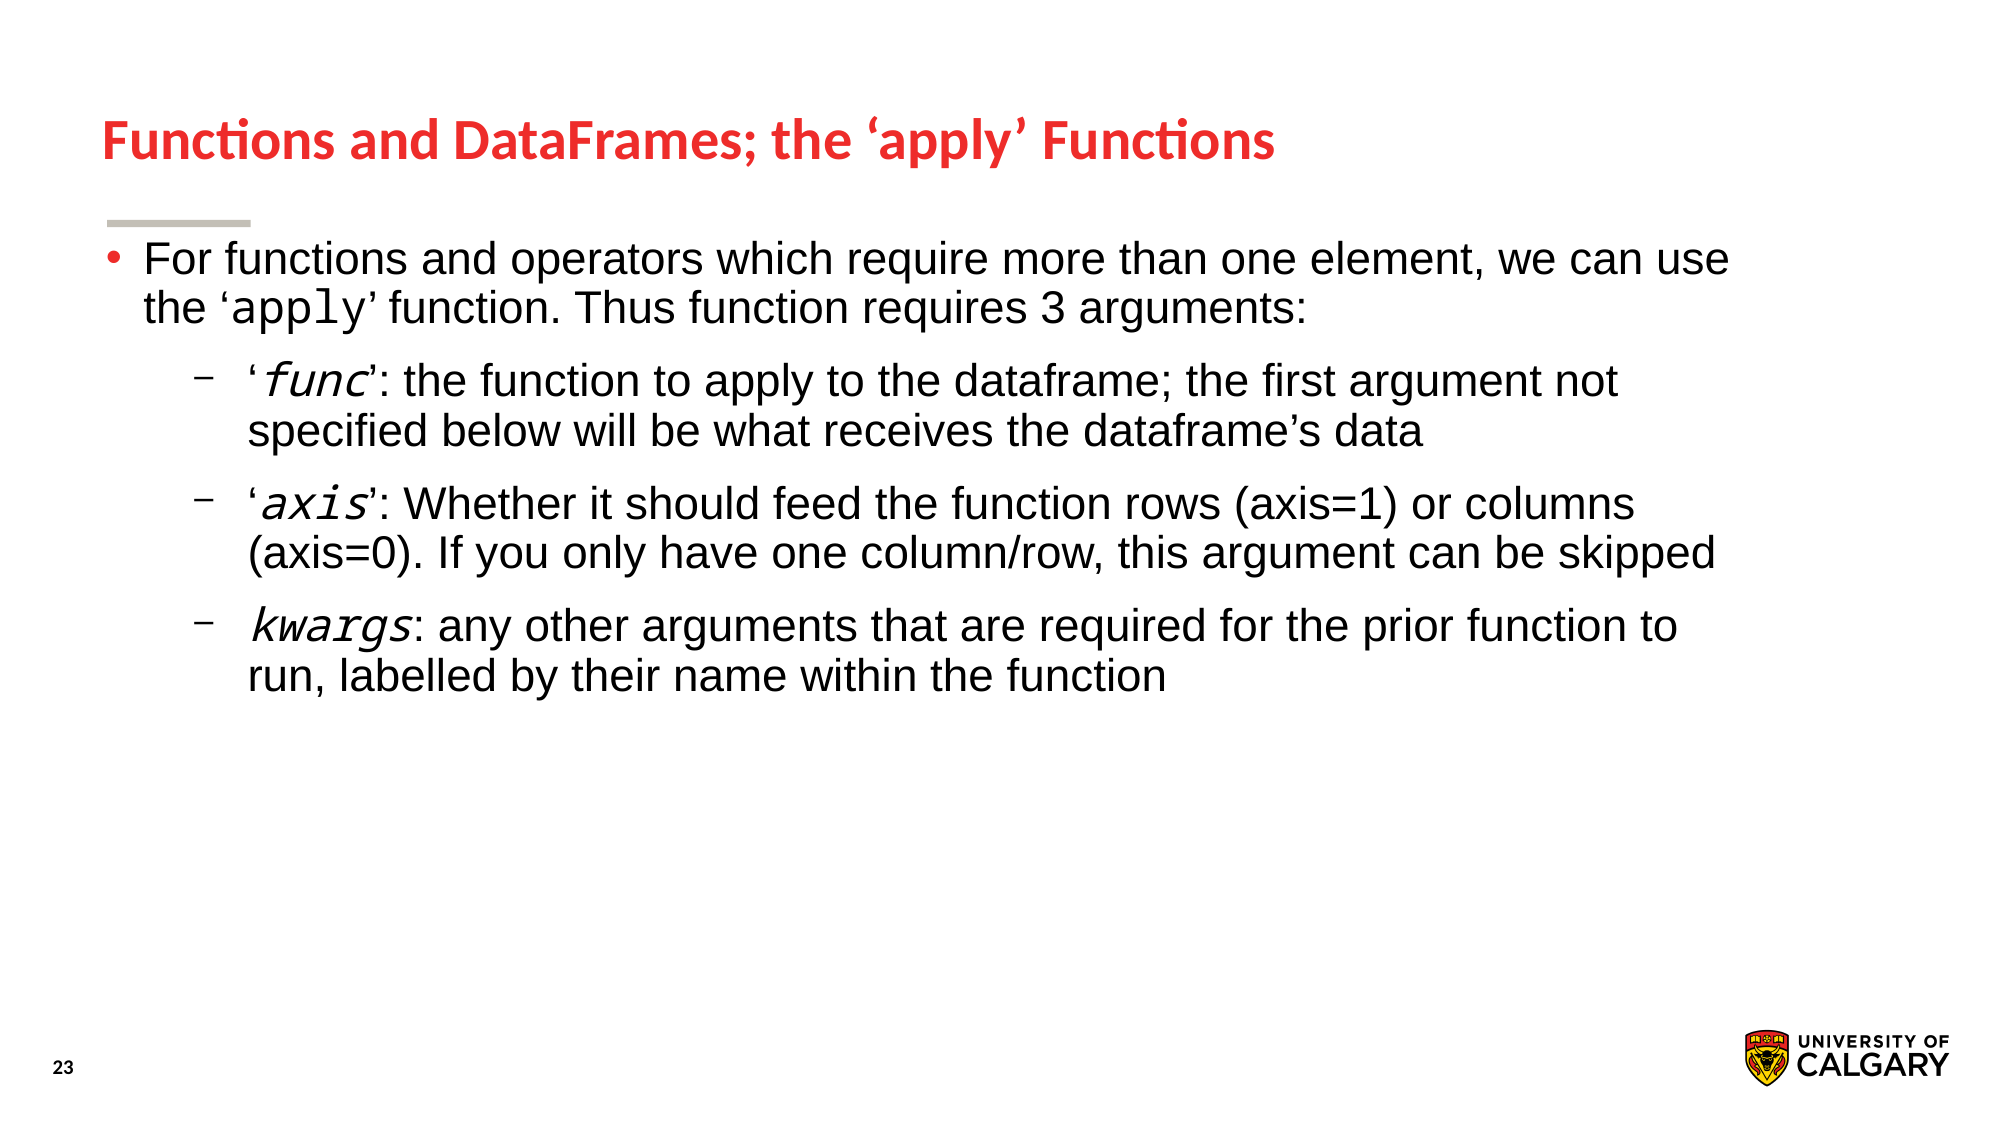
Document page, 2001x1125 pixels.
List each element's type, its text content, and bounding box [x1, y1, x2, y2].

title Functions and DataFrames; the ‘apply’ Functions [87, 60, 1774, 222]
picture [1722, 1012, 1972, 1099]
list For functions and operators which require more than one element, we can use the ‘apply’ function. Thus function requires 3 arguments: ‘func’: the function to apply to the dataframe; the first argument not specified below will be what receives the dataframe’s data ‘axis’: Whether it should feed the function rows (axis=1) or columns (axis=0). If you only have one column/row, this argument can be skipped kwargs: any other arguments that are required for the prior function to run, labelled by their name within the function [91, 227, 1774, 941]
